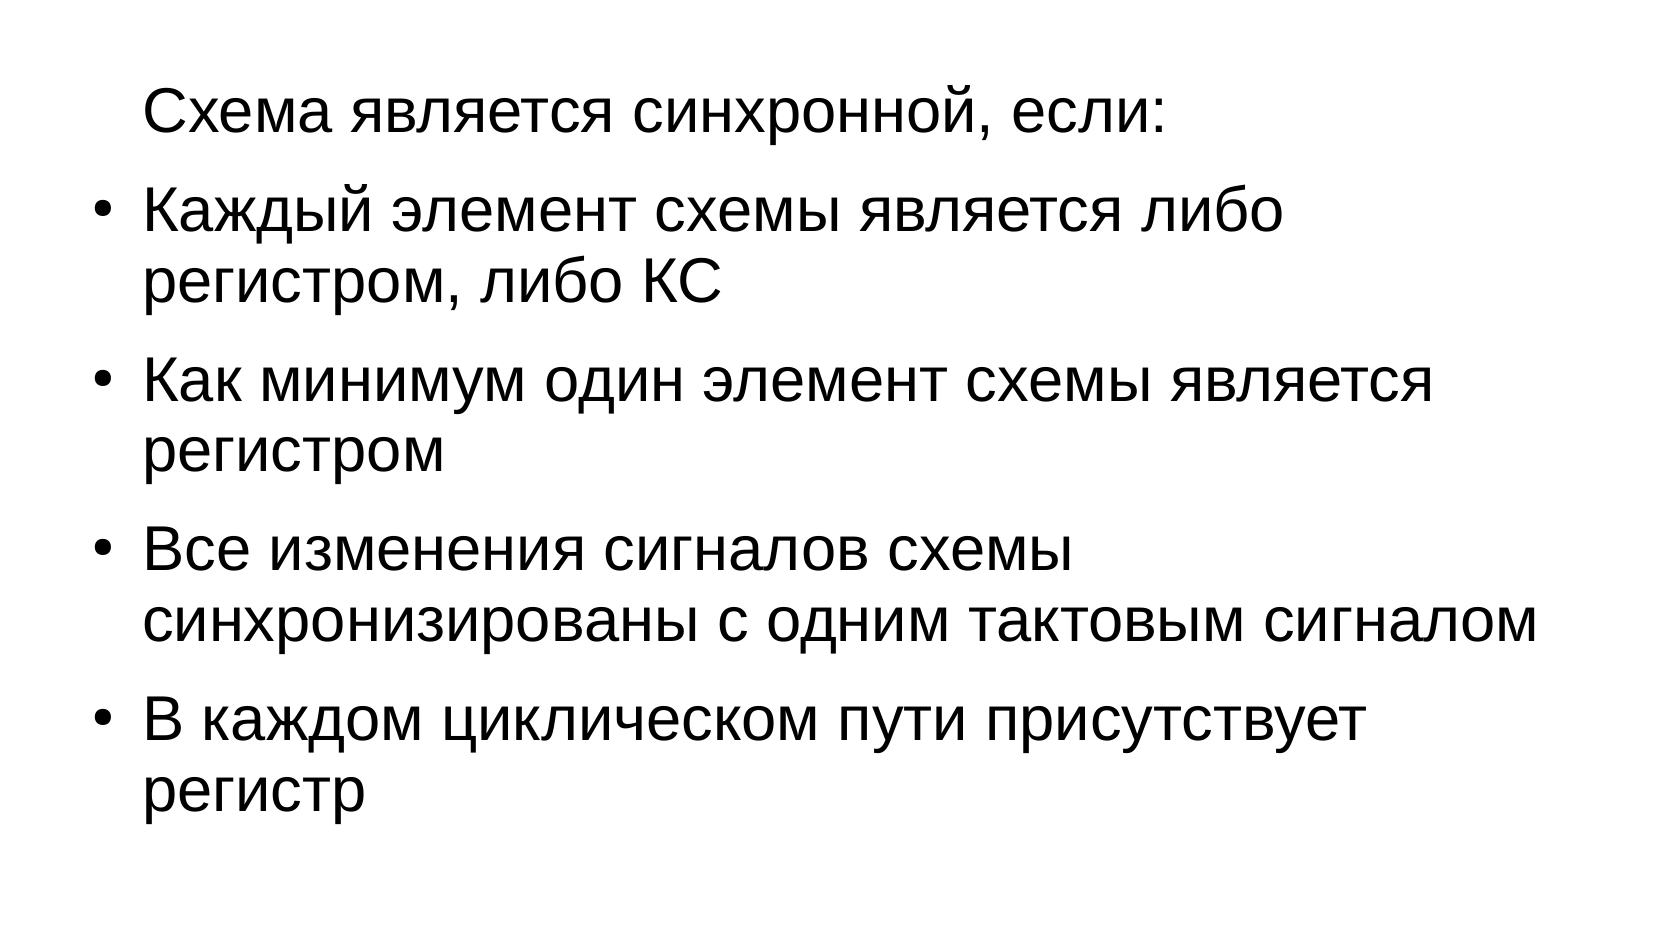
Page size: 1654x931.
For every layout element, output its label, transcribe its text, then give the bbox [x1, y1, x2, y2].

list Схема является синхронной, если: Каждый элемент схемы является либо регистром, либо КС Как минимум один элемент схемы является регистром Все изменения сигналов схемы синхронизированы с одним тактовым сигналом В каждом циклическом пути присутствует регистр [75, 75, 1564, 871]
